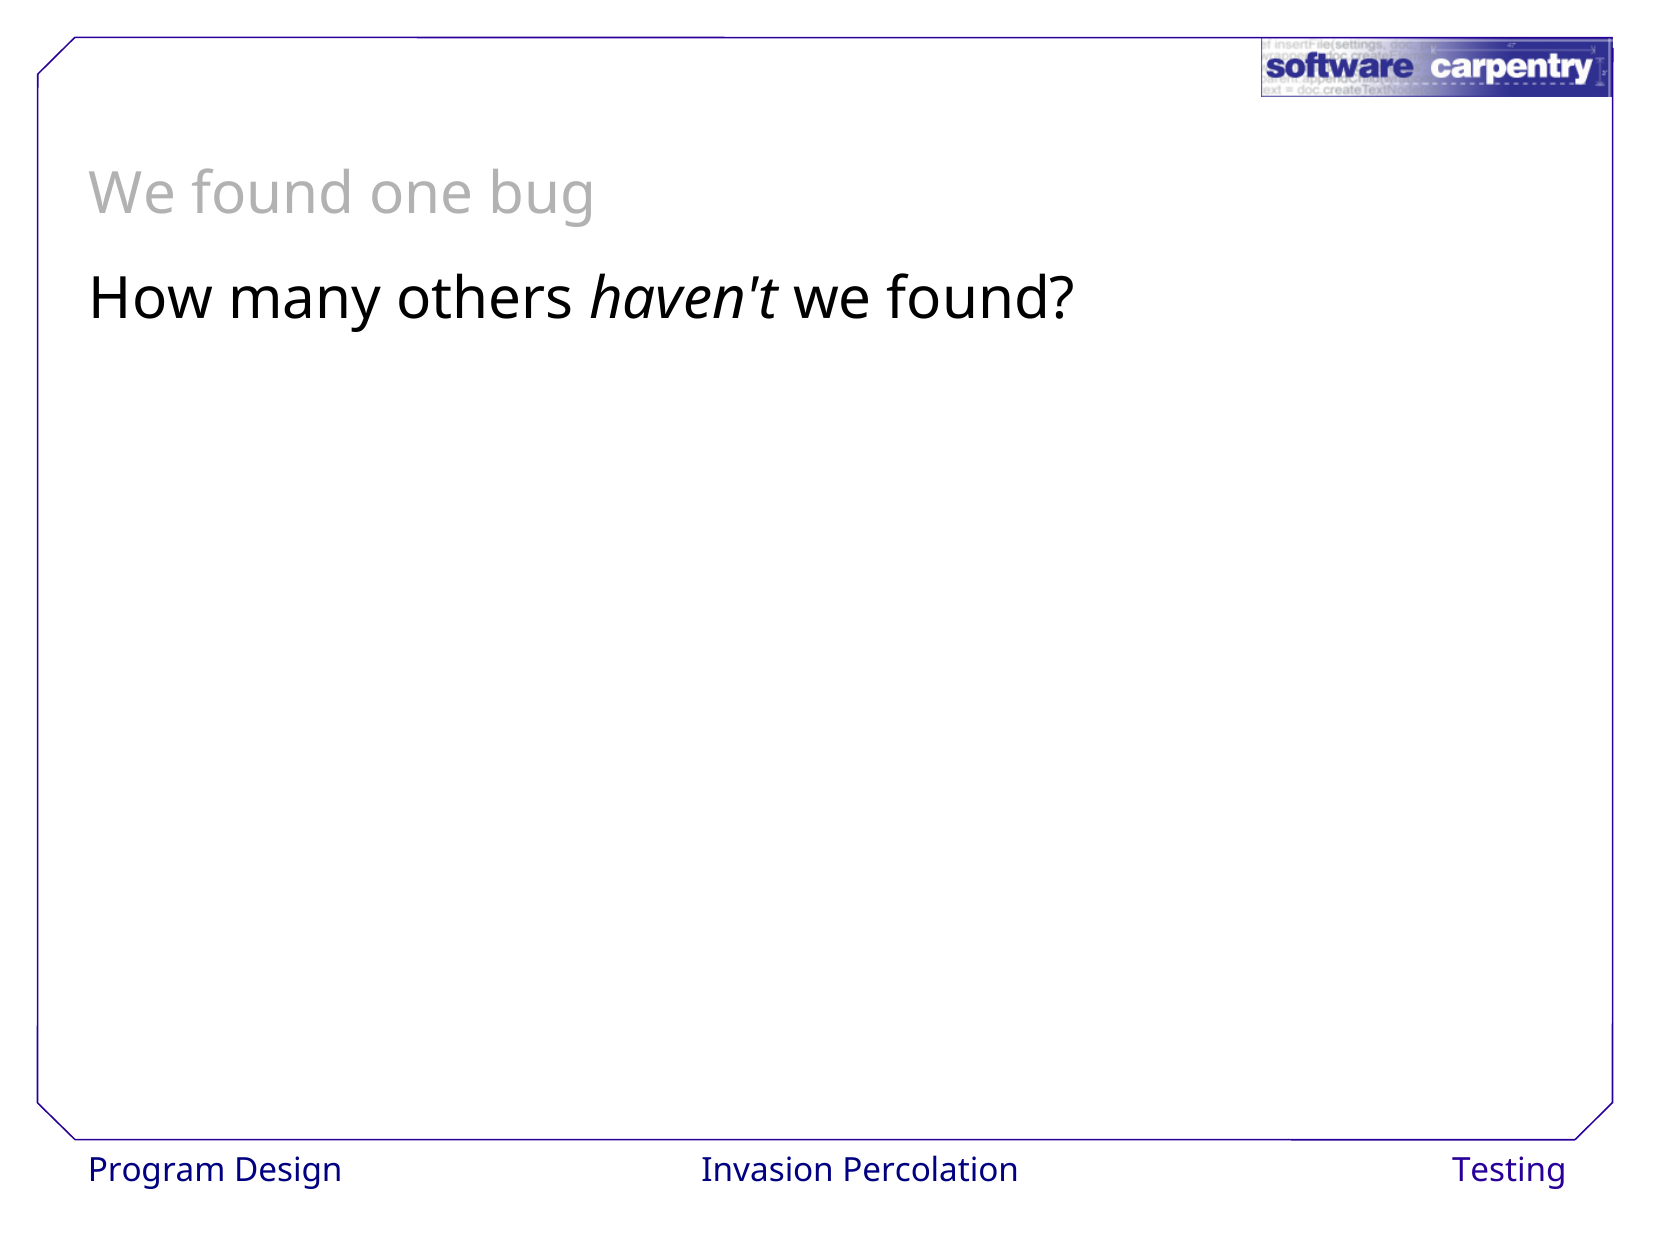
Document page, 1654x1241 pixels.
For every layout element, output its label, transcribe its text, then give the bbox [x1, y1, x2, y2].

picture [1261, 39, 1613, 97]
text_box We found one bug How many others haven't we found? [74, 112, 1240, 338]
